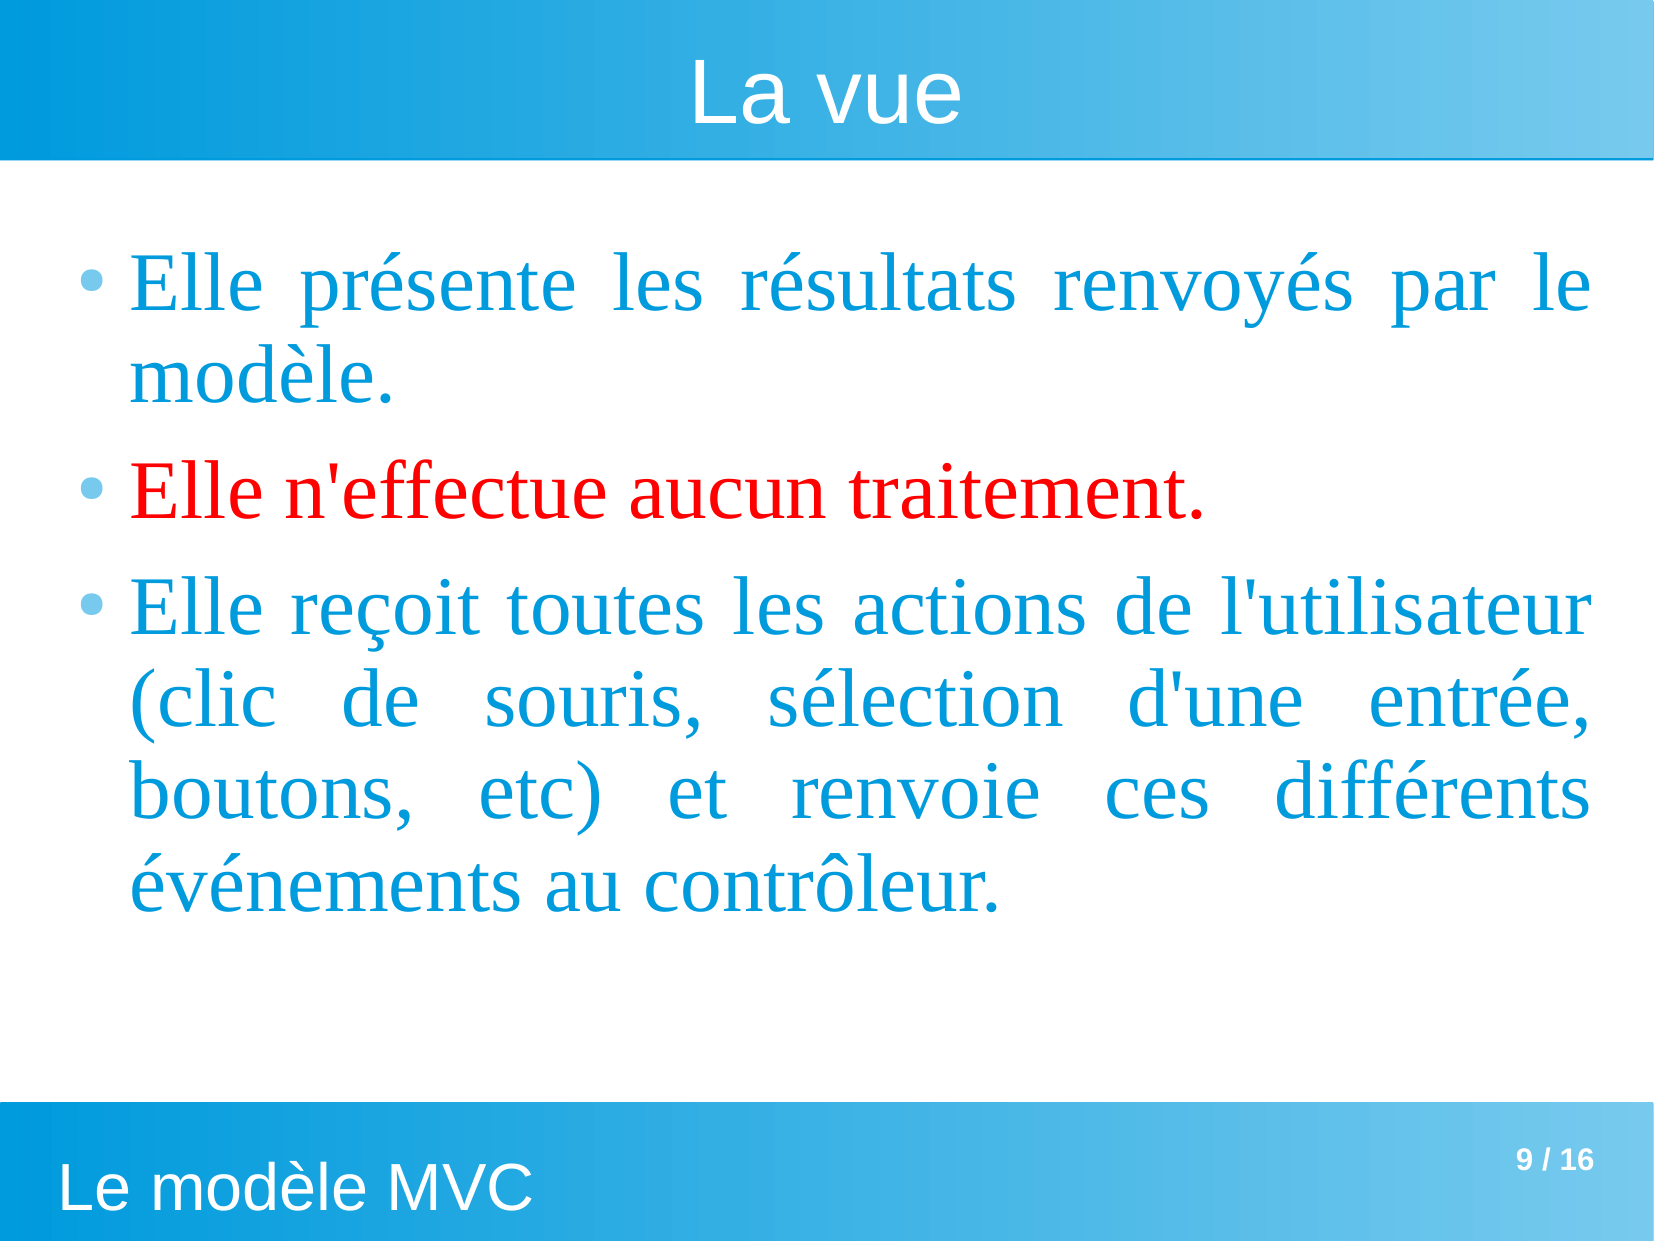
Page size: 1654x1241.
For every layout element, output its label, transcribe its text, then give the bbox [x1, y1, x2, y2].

title La vue [59, 39, 1595, 144]
list Elle présente les résultats renvoyés par le modèle. Elle n'effectue aucun traitement. Elle reçoit toutes les actions de l'utilisateur (clic de souris, sélection d'une entrée, boutons, etc) et renvoie ces différents événements au contrôleur. [59, 236, 1595, 1024]
